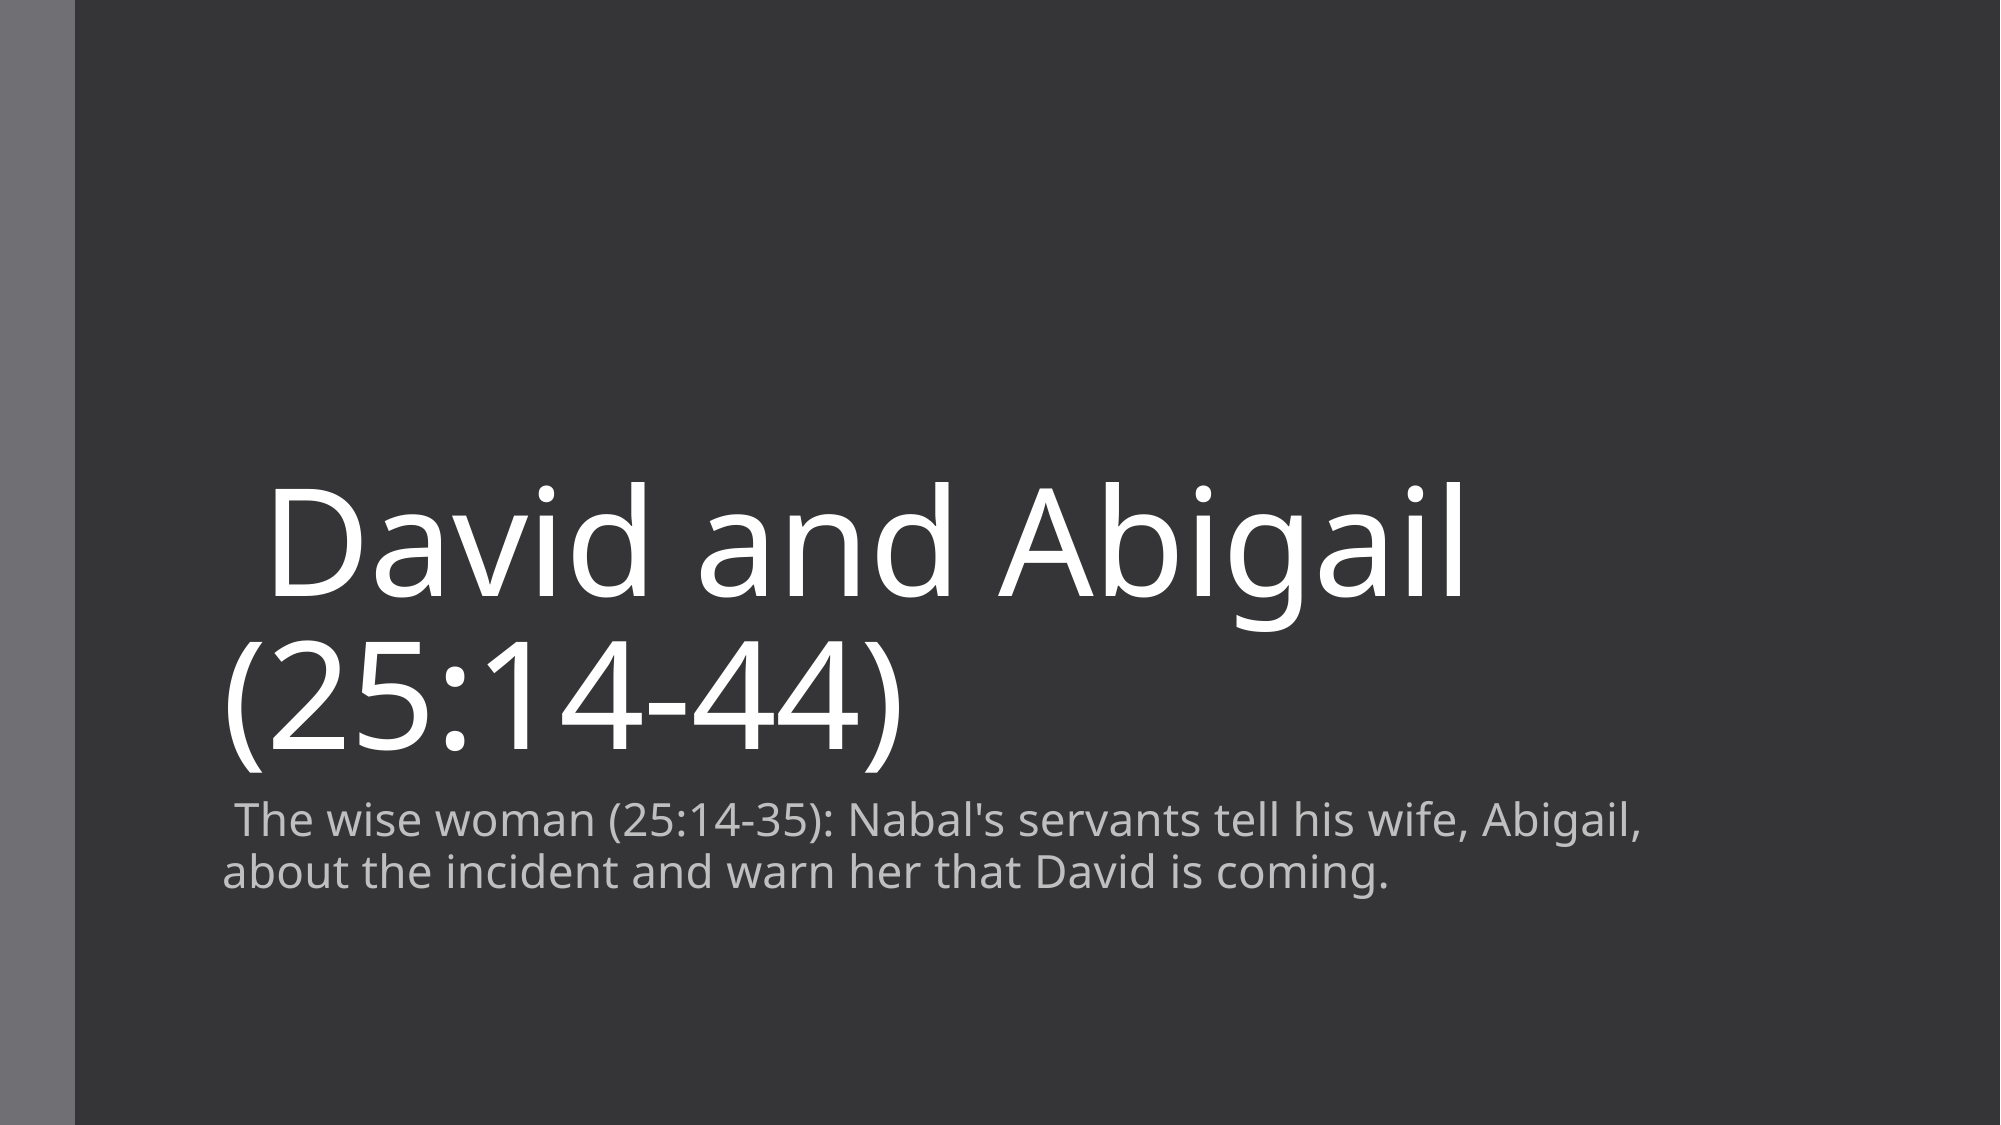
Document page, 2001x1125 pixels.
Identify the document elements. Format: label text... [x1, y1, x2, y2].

title David and Abigail (25:14-44) [206, 124, 1752, 787]
subtitle The wise woman (25:14-35): Nabal's servants tell his wife, Abigail, about the incident and warn her that David is coming. [206, 787, 1752, 1066]
